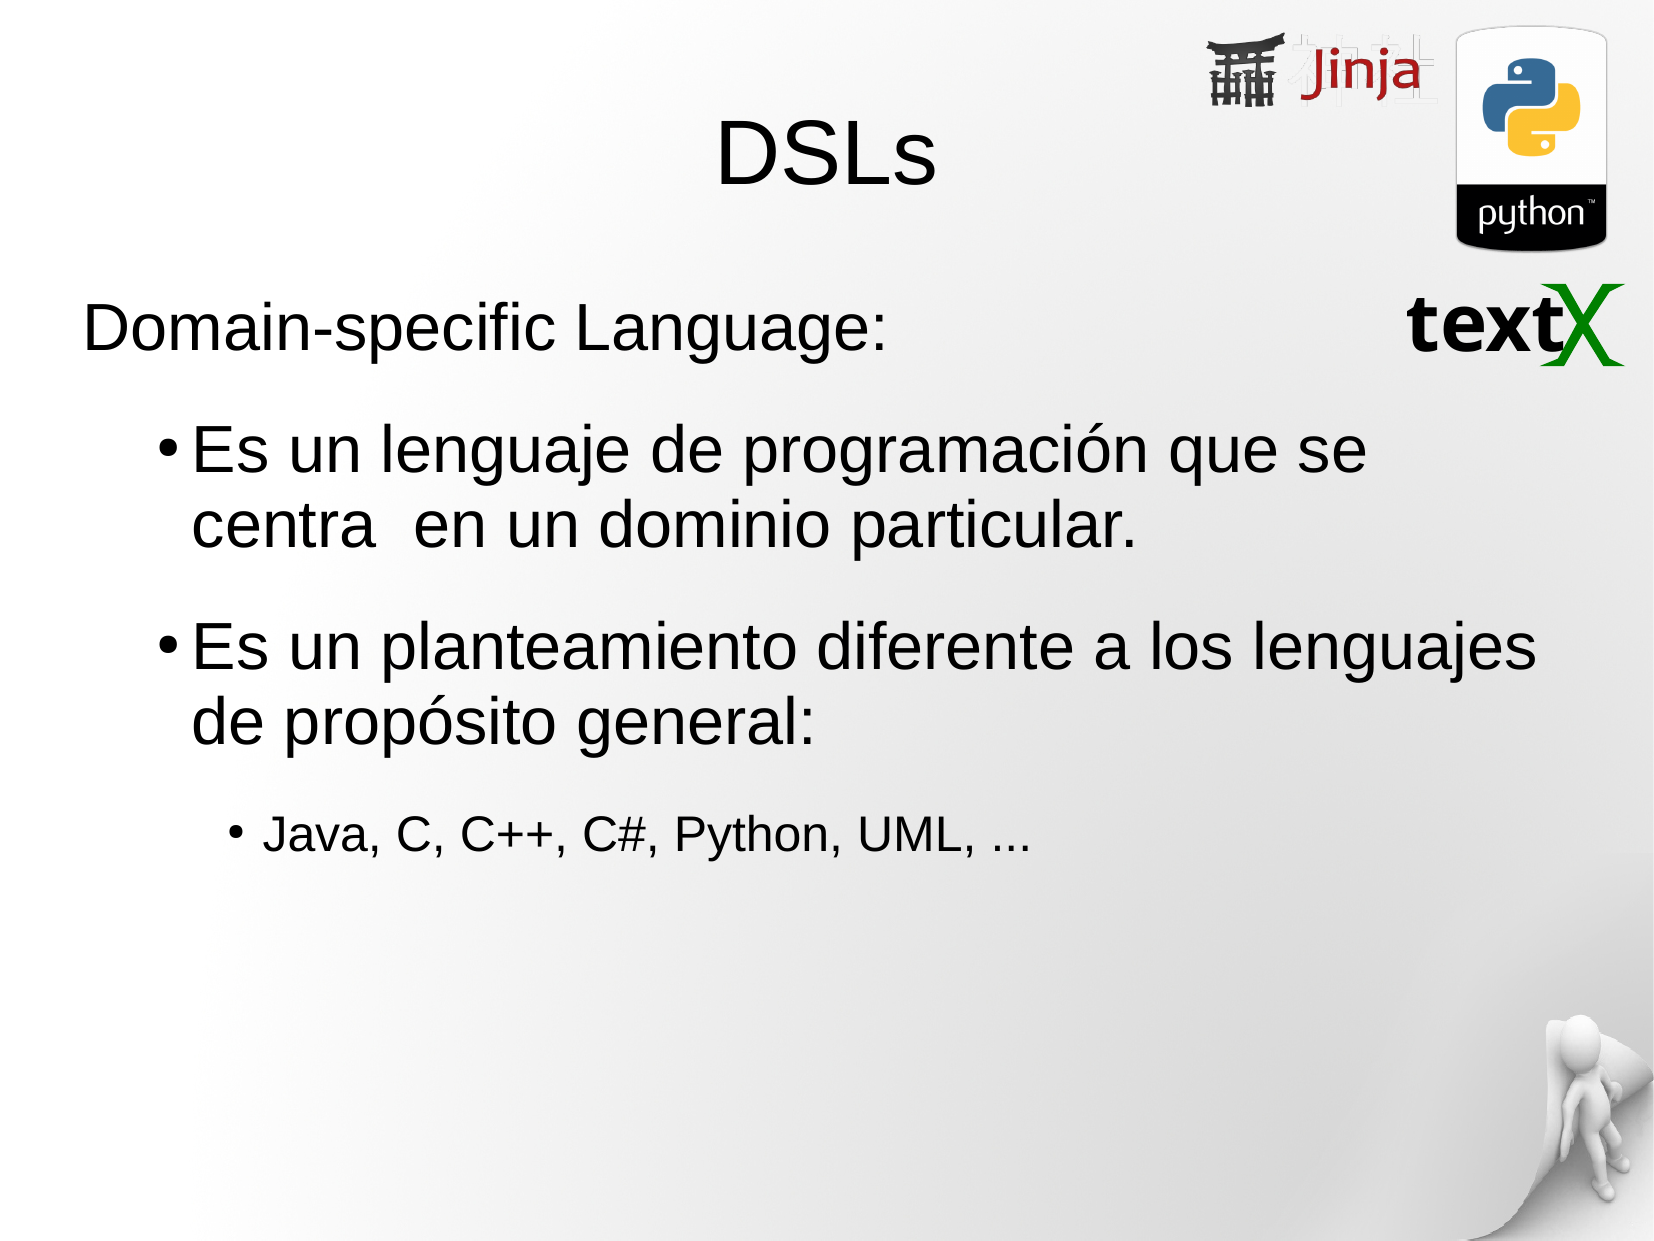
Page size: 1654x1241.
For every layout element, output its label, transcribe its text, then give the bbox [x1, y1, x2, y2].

subtitle Domain-specific Language: Es un lenguaje de programación que se centra en un dominio particular. Es un planteamiento diferente a los lenguajes de propósito general: Java, C, C++, C#, Python, UML, ... [82, 290, 1571, 1010]
picture [0, 0, 1654, 1241]
title DSLs [82, 49, 1571, 257]
